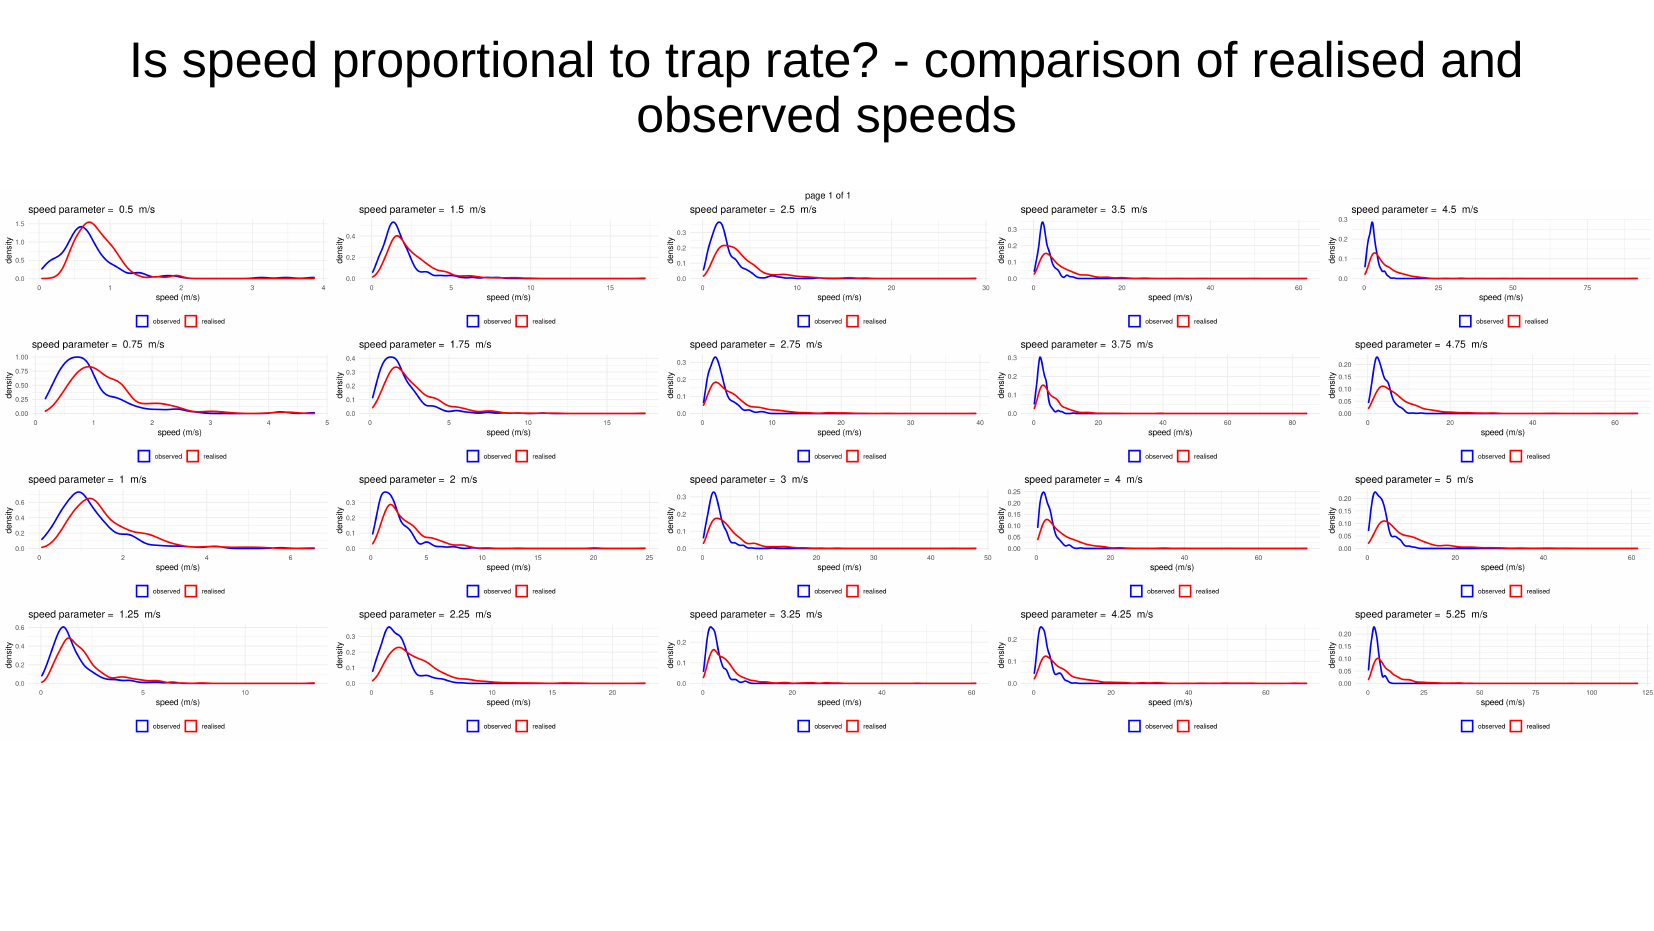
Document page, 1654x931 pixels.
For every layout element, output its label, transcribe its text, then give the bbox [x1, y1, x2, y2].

title Is speed proportional to trap rate? - comparison of realised and observed speeds [82, 10, 1571, 166]
picture [1, 189, 1654, 741]
